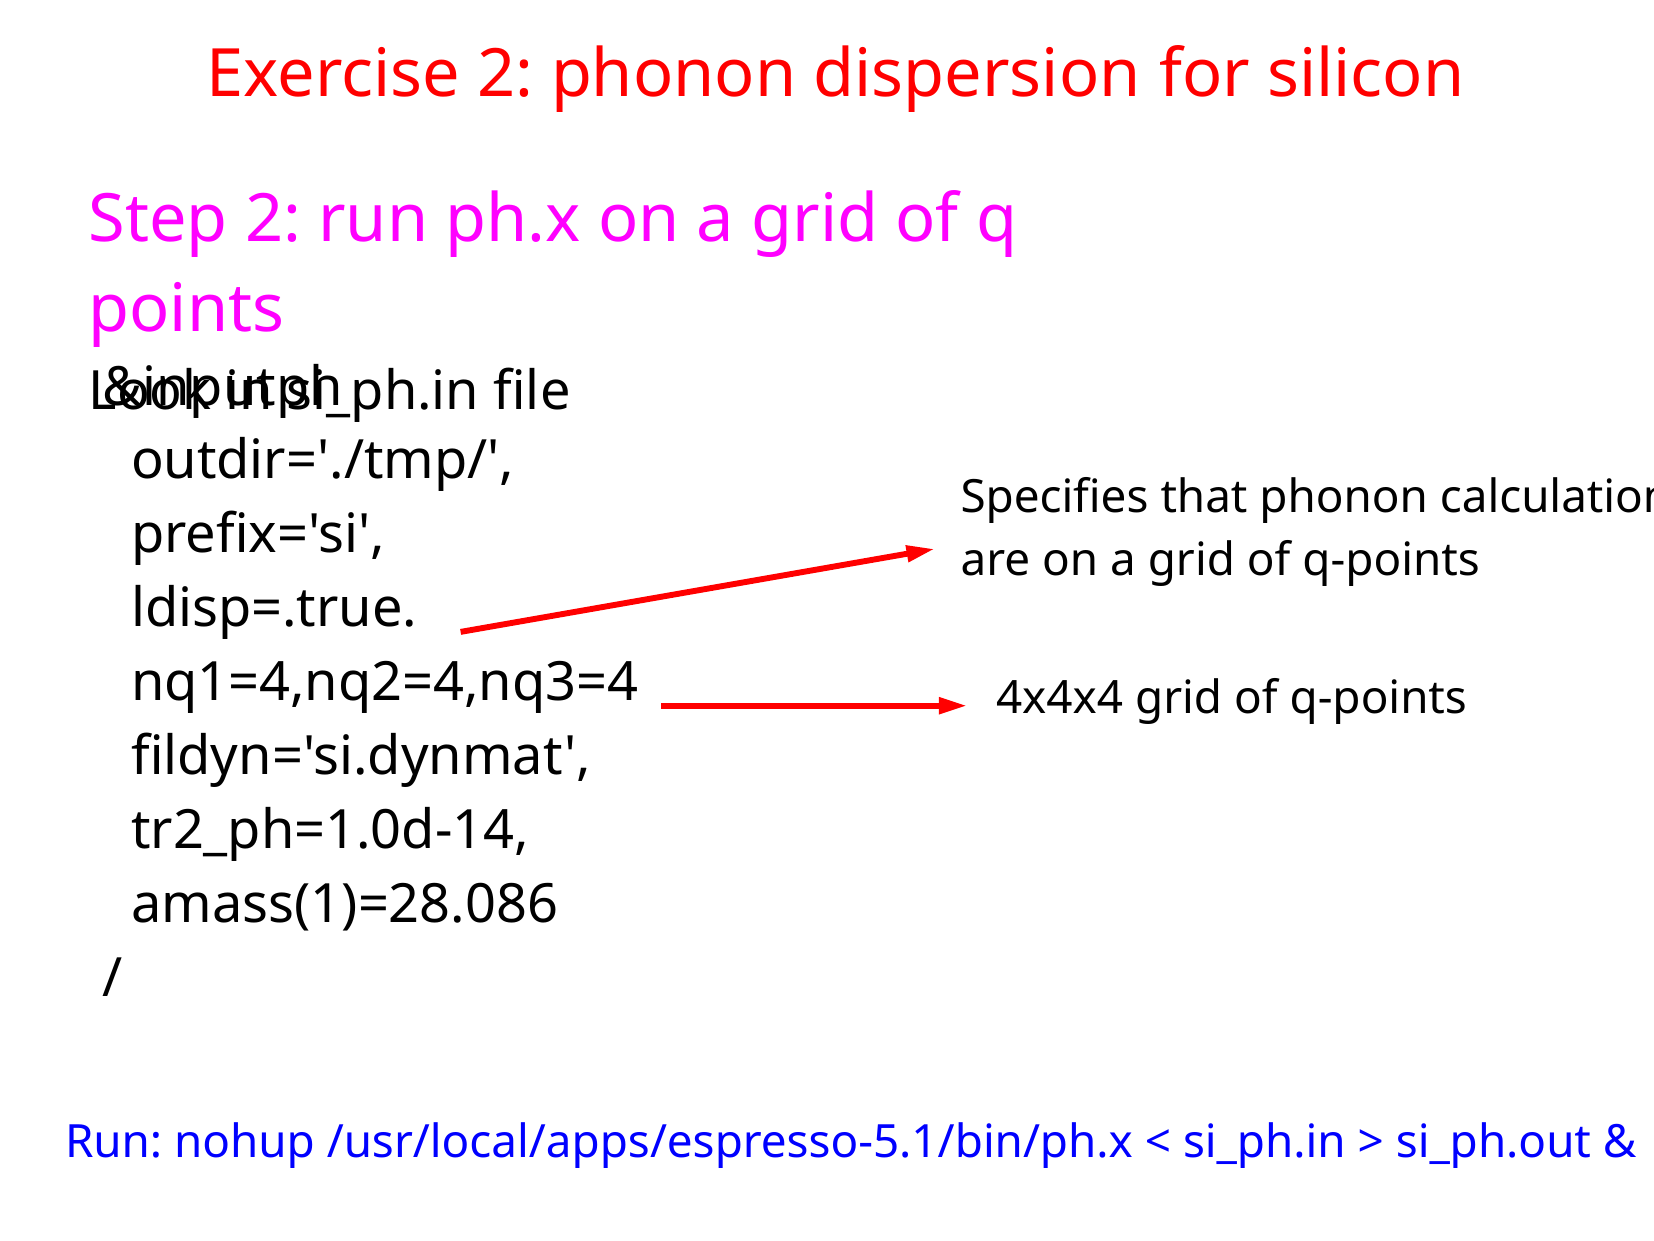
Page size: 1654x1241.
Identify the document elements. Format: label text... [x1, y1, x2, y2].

text_box 4x4x4 grid of q-points [978, 653, 1437, 742]
text_box Specifies that phonon calculations are on a grid of q-points [942, 453, 1631, 609]
text_box Step 2: run ph.x on a grid of q points Look in si_ph.in file [70, 159, 1241, 361]
title Exercise 2: phonon dispersion for silicon [35, 0, 1654, 174]
text_box Run: nohup /usr/local/apps/espresso-5.1/bin/ph.x < si_ph.in > si_ph.out & [47, 1098, 1578, 1187]
text_box &inputph outdir='./tmp/', prefix='si', ldisp=.true. nq1=4,nq2=4,nq3=4 fildyn='si.dynmat', tr2_ph=1.0d-14, amass(1)=28.086 / [71, 336, 686, 1076]
